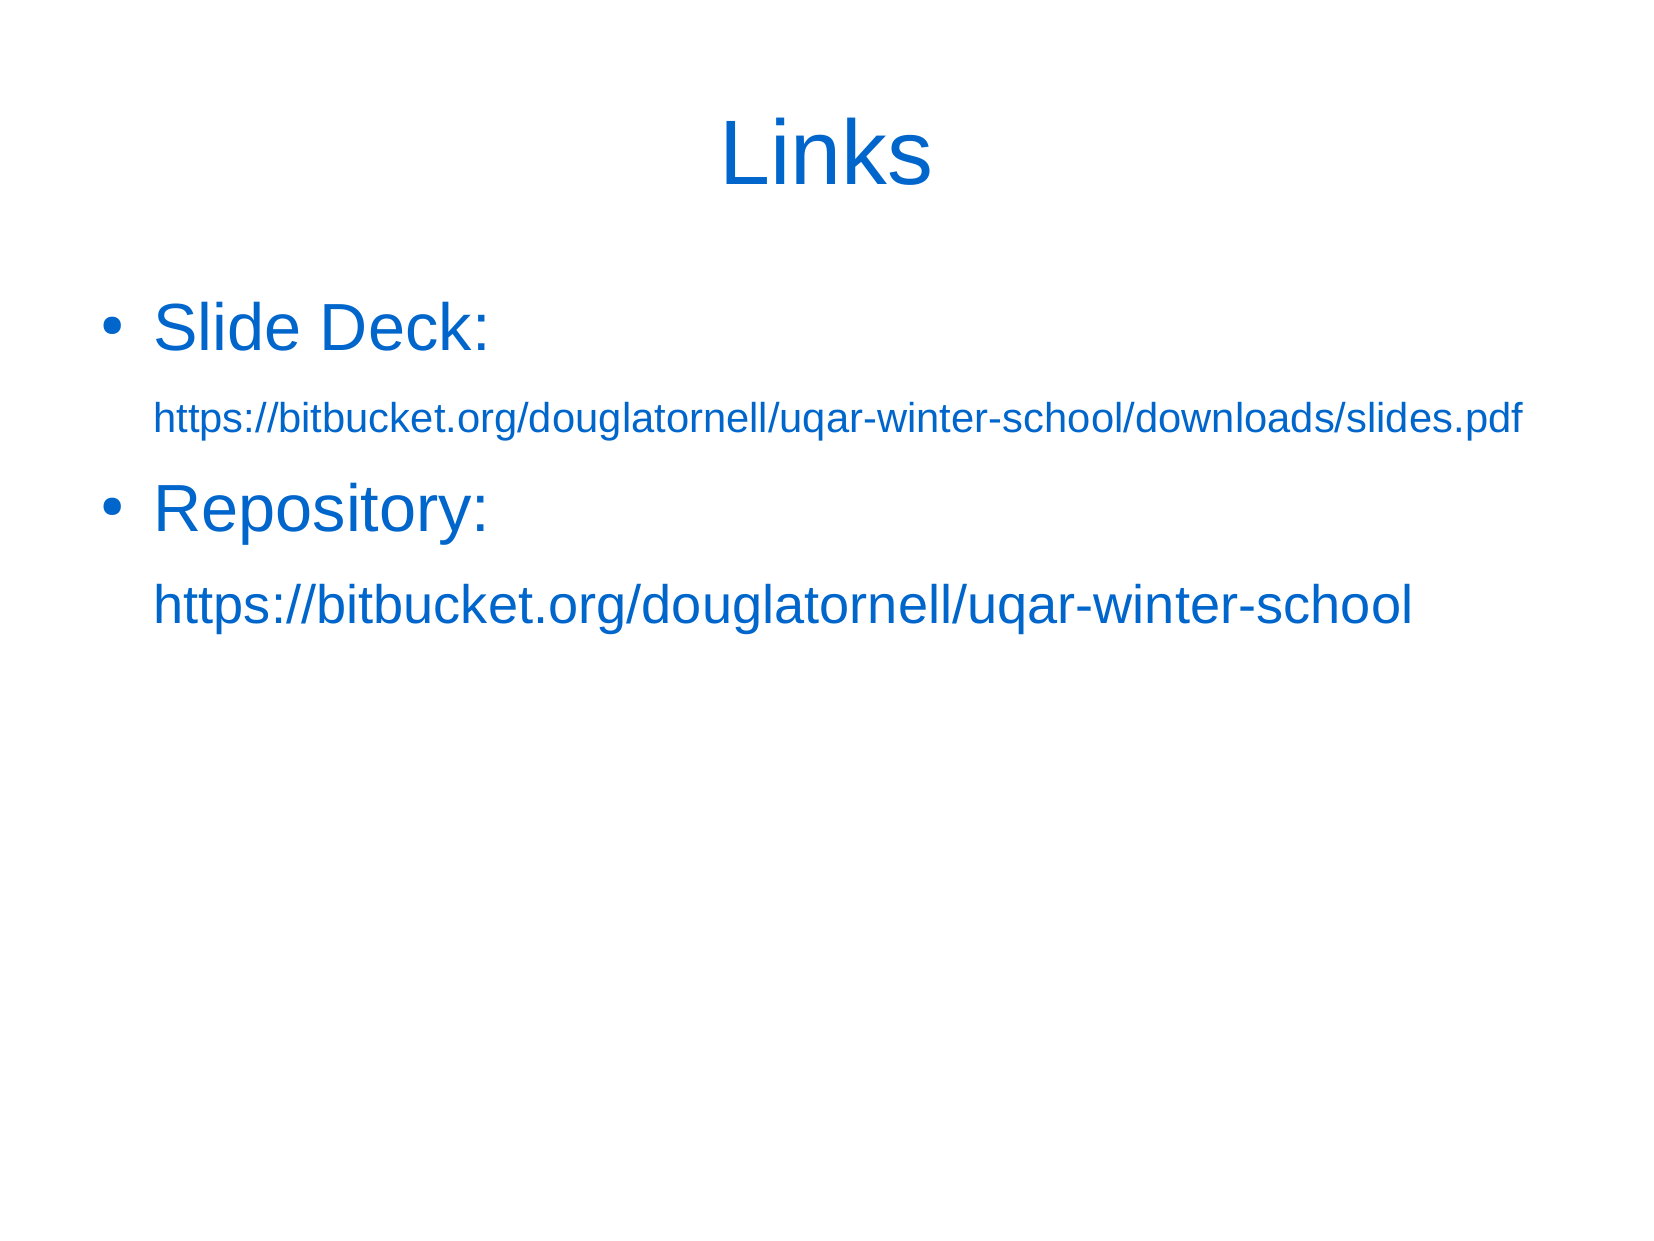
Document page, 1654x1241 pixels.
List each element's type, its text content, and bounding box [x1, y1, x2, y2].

list Slide Deck: https://bitbucket.org/douglatornell/uqar-winter-school/downloads/slides.pdf Repository: https://bitbucket.org/douglatornell/uqar-winter-school [82, 290, 1571, 1010]
title Links [82, 49, 1571, 257]
